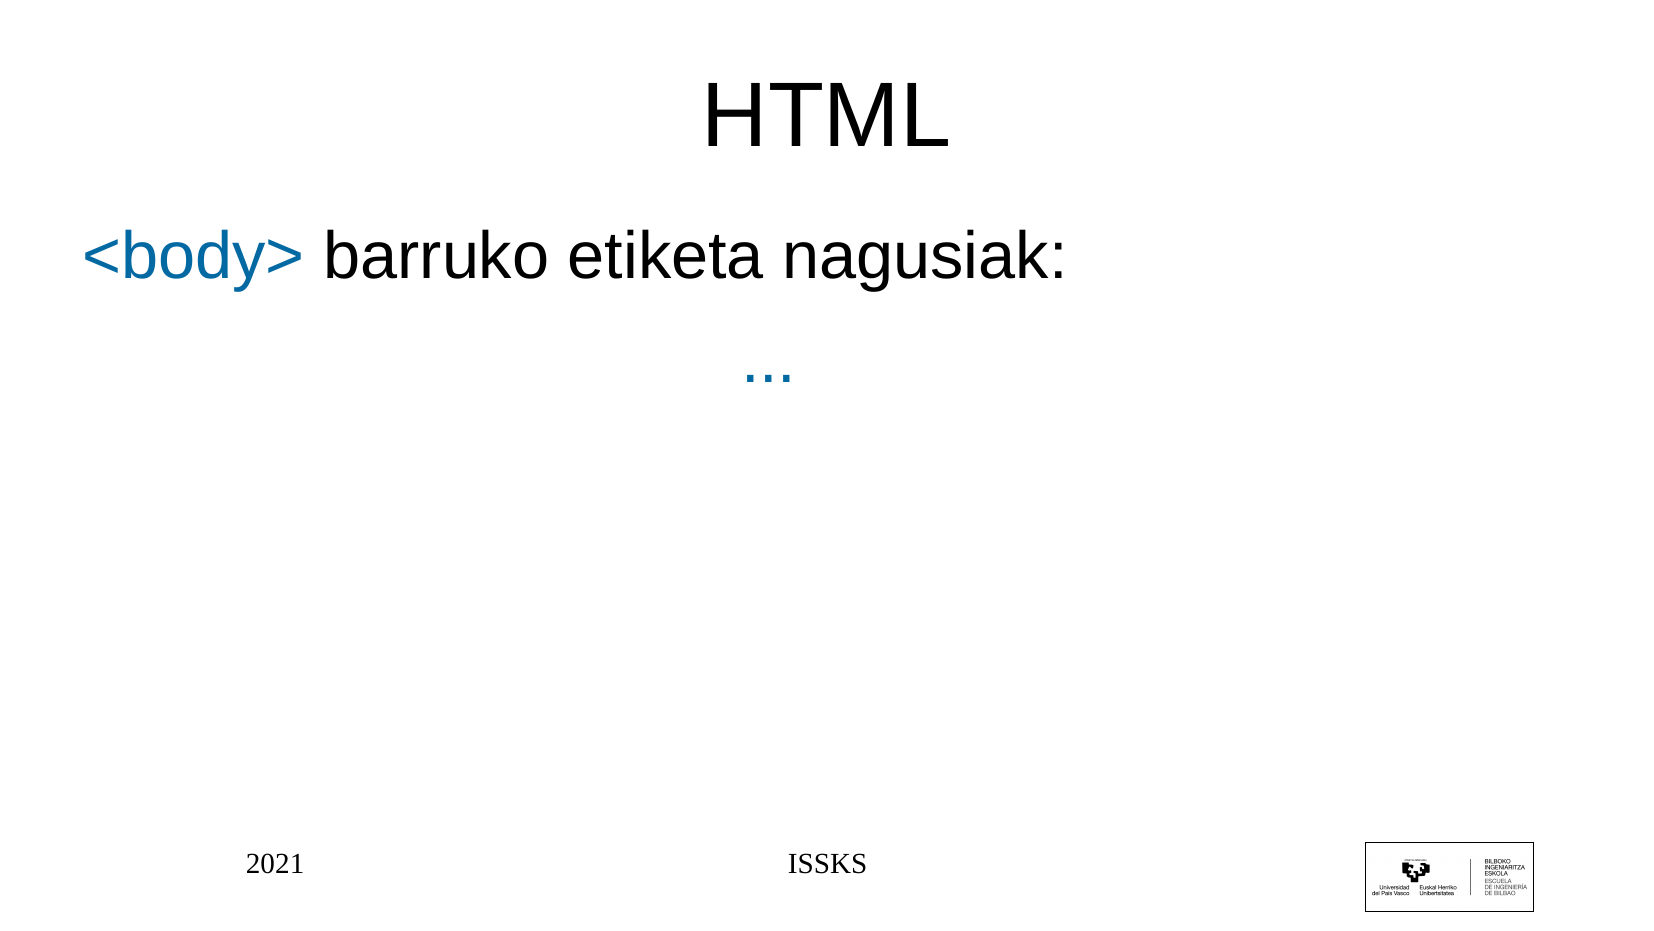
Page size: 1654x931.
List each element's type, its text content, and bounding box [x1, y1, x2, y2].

list <body> barruko etiketa nagusiak: ... [82, 217, 1456, 758]
title HTML [82, 37, 1571, 193]
picture [1366, 843, 1533, 911]
